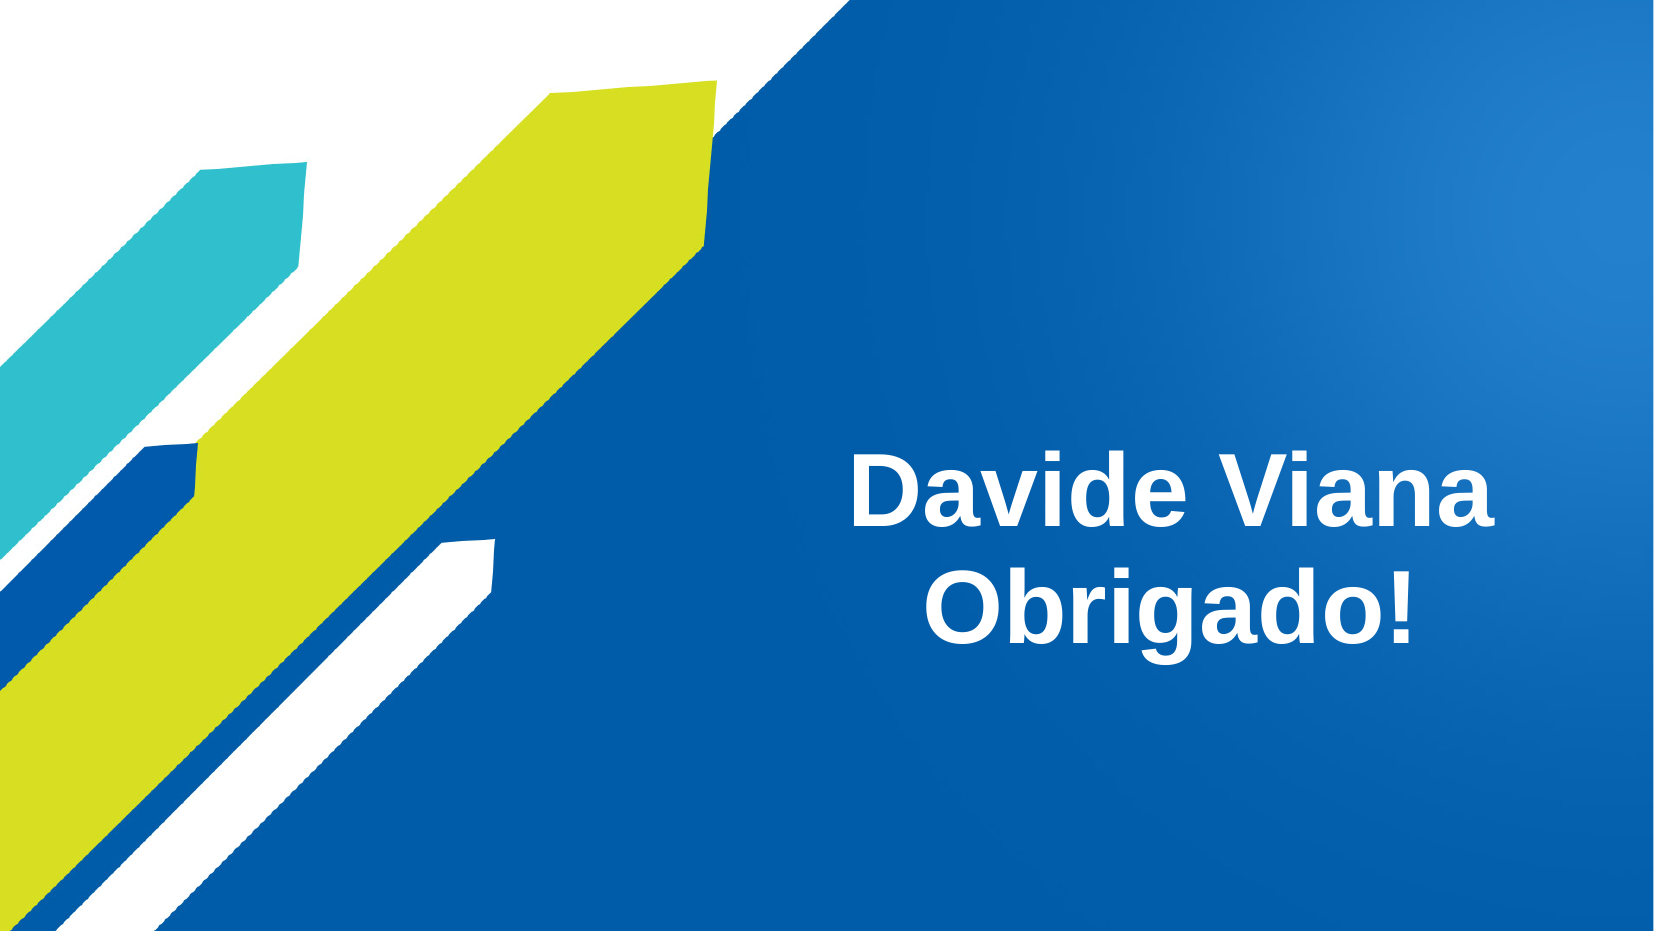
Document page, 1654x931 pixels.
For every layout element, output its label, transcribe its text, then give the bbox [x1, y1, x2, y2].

picture [0, 0, 1654, 931]
text_box Davide Viana Obrigado! [832, 425, 1510, 637]
